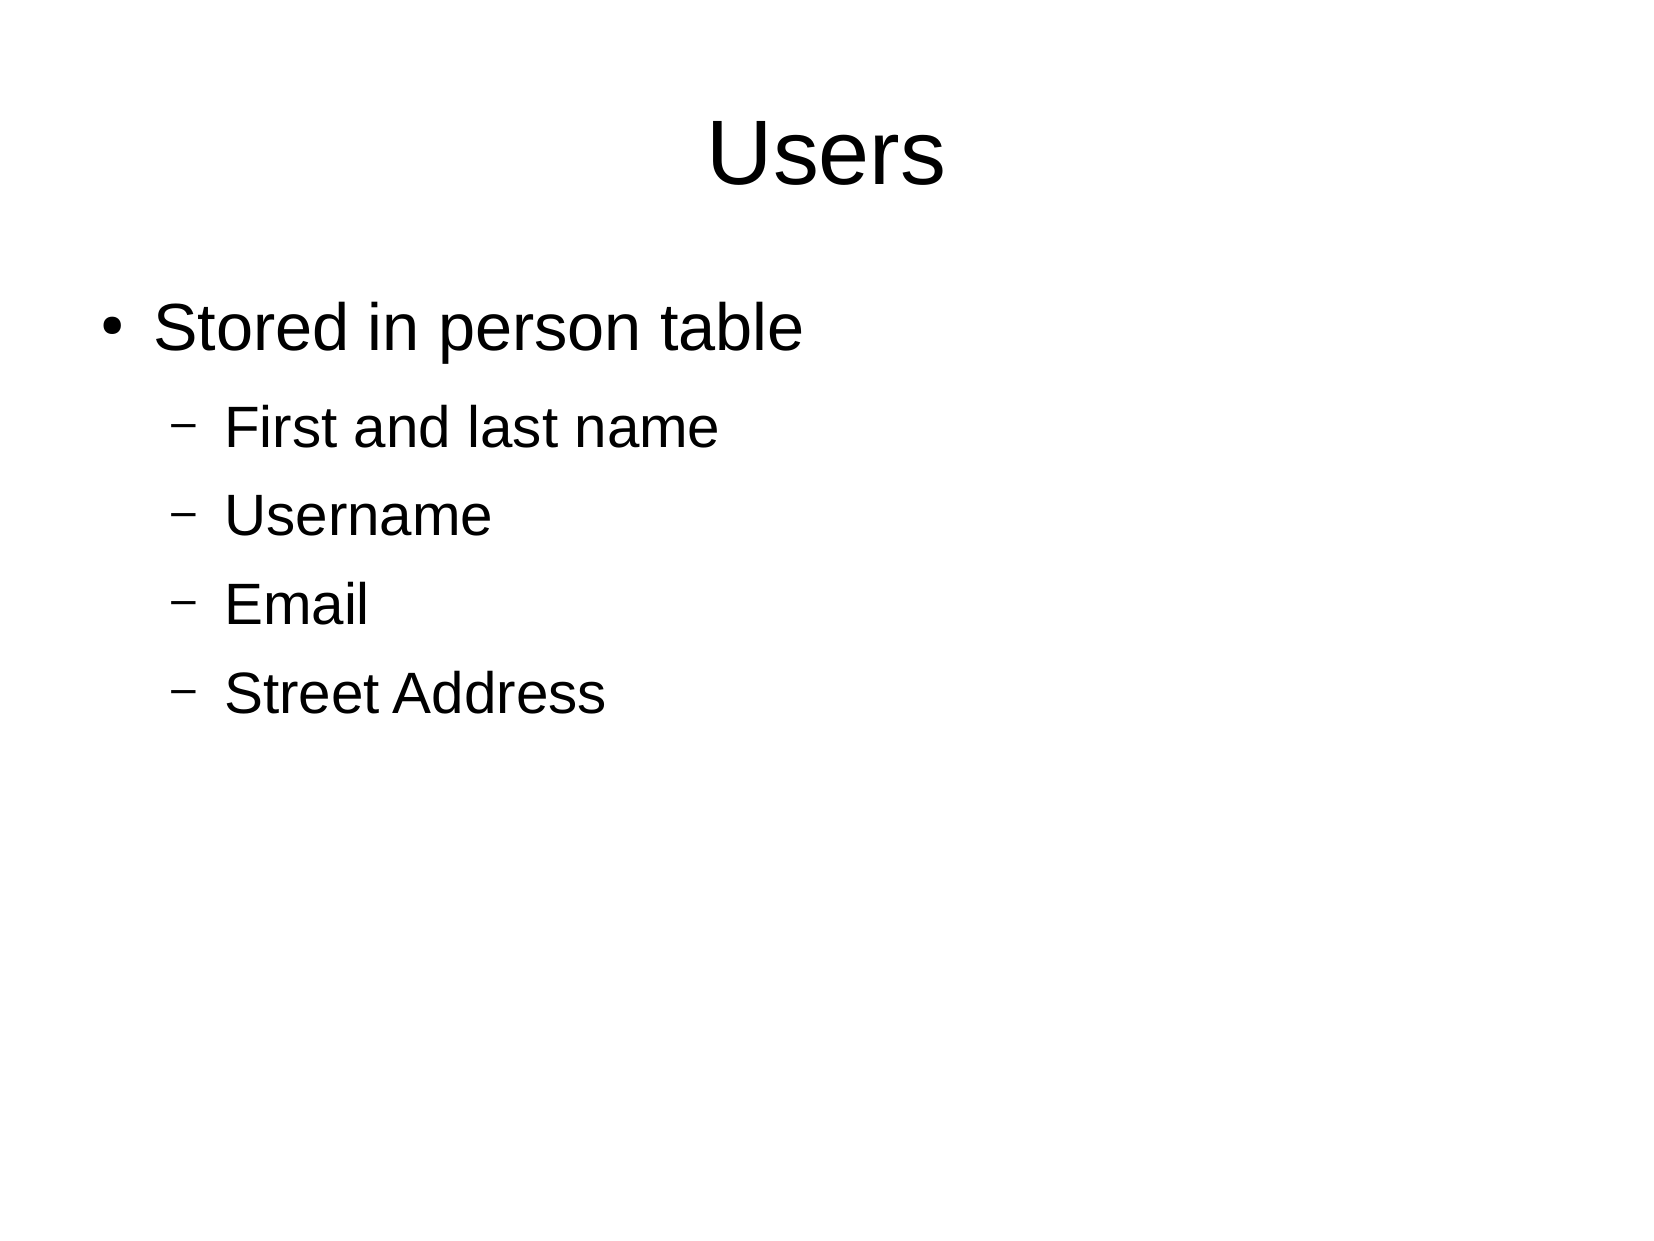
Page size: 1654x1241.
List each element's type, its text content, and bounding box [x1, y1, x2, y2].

title Users [82, 49, 1571, 257]
list Stored in person table First and last name Username Email Street Address [82, 290, 1538, 1010]
